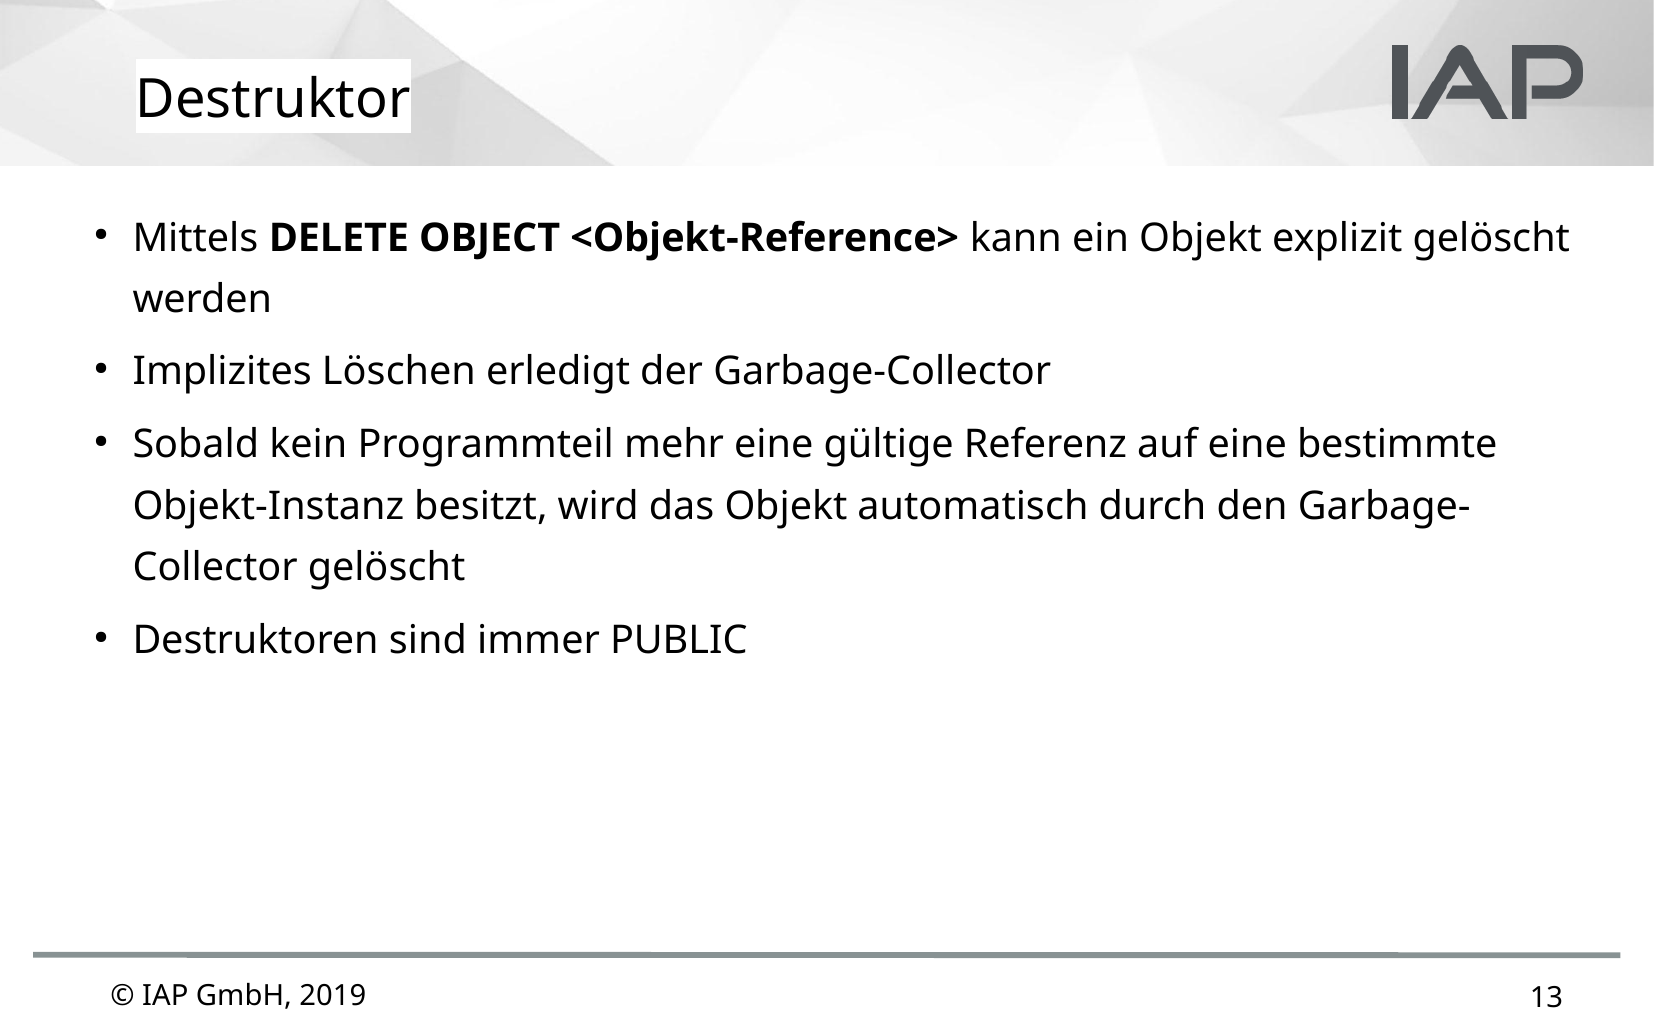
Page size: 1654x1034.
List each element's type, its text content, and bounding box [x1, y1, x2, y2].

picture [0, 0, 1654, 166]
list Mittels DELETE OBJECT <Objekt-Reference> kann ein Objekt explizit gelöscht werden Implizites Löschen erledigt der Garbage-Collector Sobald kein Programmteil mehr eine gültige Referenz auf eine bestimmte Objekt-Instanz besitzt, wird das Objekt automatisch durch den Garbage-Collector gelöscht Destruktoren sind immer PUBLIC [76, 200, 1589, 895]
title Destruktor [135, 41, 1264, 152]
